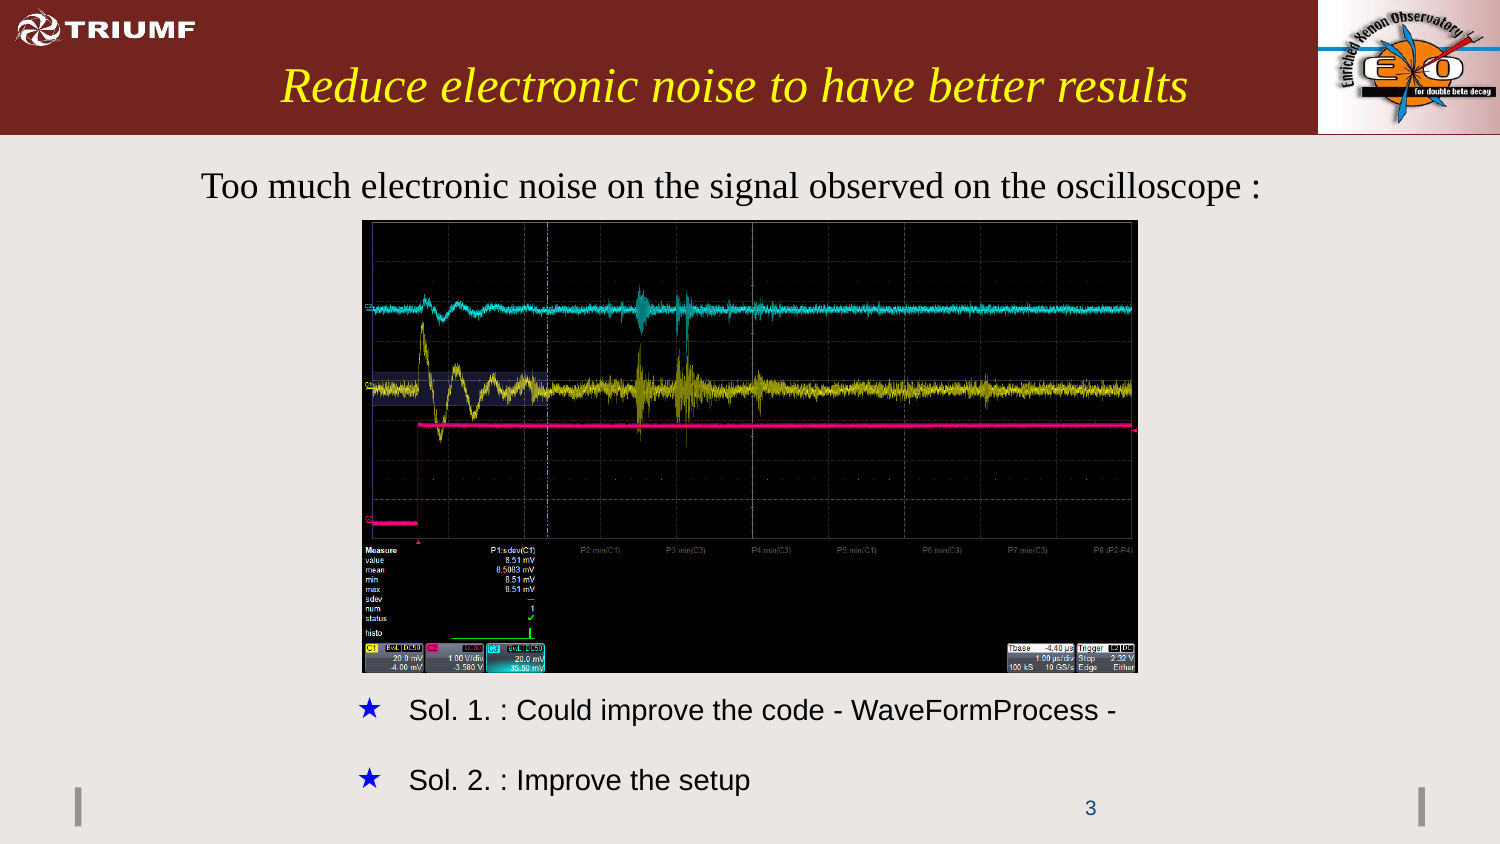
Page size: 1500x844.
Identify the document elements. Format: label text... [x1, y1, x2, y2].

picture [362, 220, 1138, 673]
text_box Sol. 1. : Could improve the code - WaveFormProcess - Sol. 2. : Improve the setup [318, 676, 1182, 810]
slide_number <number> [1070, 787, 1419, 844]
text_box Too much electronic noise on the signal observed on the oscilloscope : [185, 146, 1315, 235]
picture [1318, 0, 1500, 134]
text_box Reduce electronic noise to have better results [265, 32, 1235, 134]
picture [15, 8, 195, 46]
